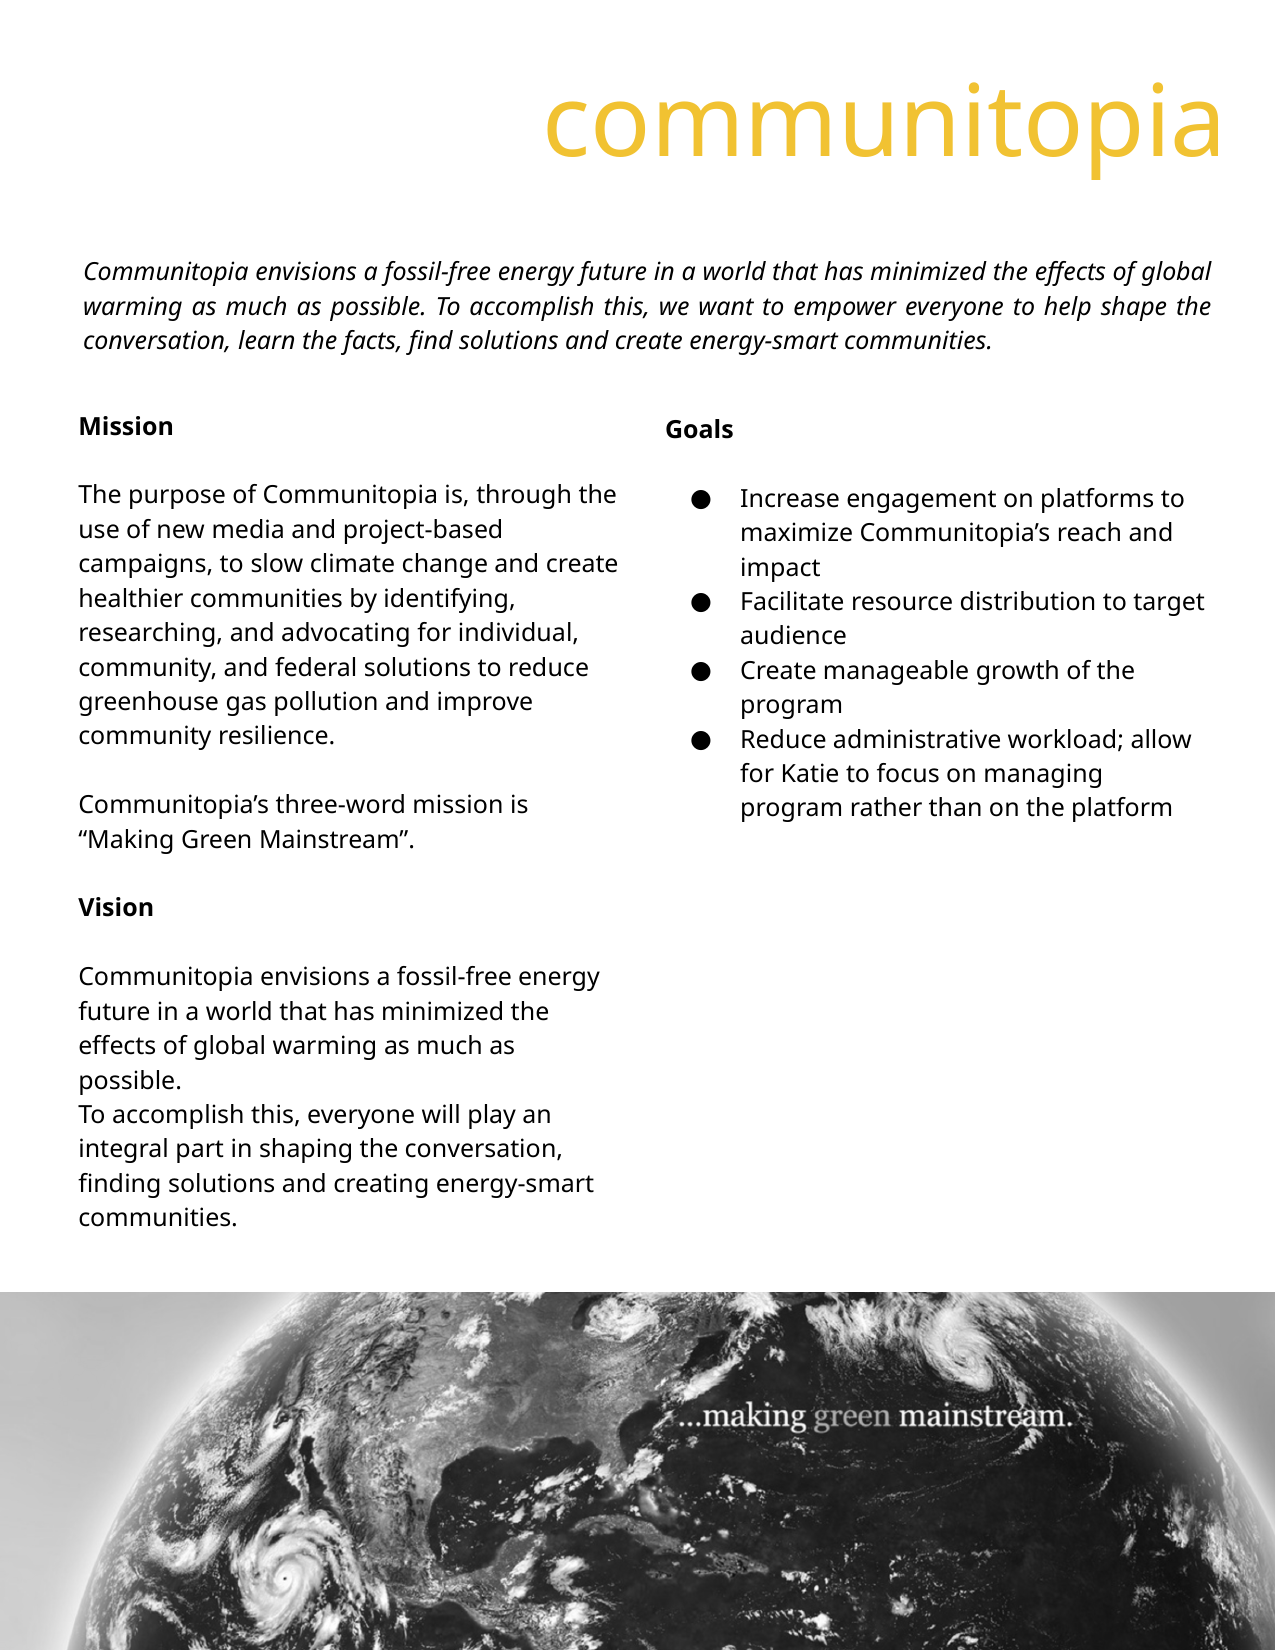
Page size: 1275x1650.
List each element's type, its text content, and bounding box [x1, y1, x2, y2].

subtitle communitopia [54, 23, 1243, 190]
text_box Goals Increase engagement on platforms to maximize Communitopia’s reach and impact Facilitate resource distribution to target audience Create manageable growth of the program Reduce administrative workload; allow for Katie to focus on managing program rather than on the platform [650, 393, 1225, 1123]
picture [0, 1292, 1275, 1650]
text_box Mission The purpose of Communitopia is, through the use of new media and project-based campaigns, to slow climate change and create healthier communities by identifying, researching, and advocating for individual, community, and federal solutions to reduce greenhouse gas pollution and improve community resilience. Communitopia’s three-word mission is “Making Green Mainstream”. Vision Communitopia envisions a fossil-free energy future in a world that has minimized the effects of global warming as much as possible. To accomplish this, everyone will play an integral part in shaping the conversation, finding solutions and creating energy-smart communities. [63, 85, 638, 1069]
text_box Communitopia envisions a fossil-free energy future in a world that has minimized the effects of global warming as much as possible. To accomplish this, we want to empower everyone to help shape the conversation, learn the facts, find solutions and create energy-smart communities. [68, 236, 1229, 358]
